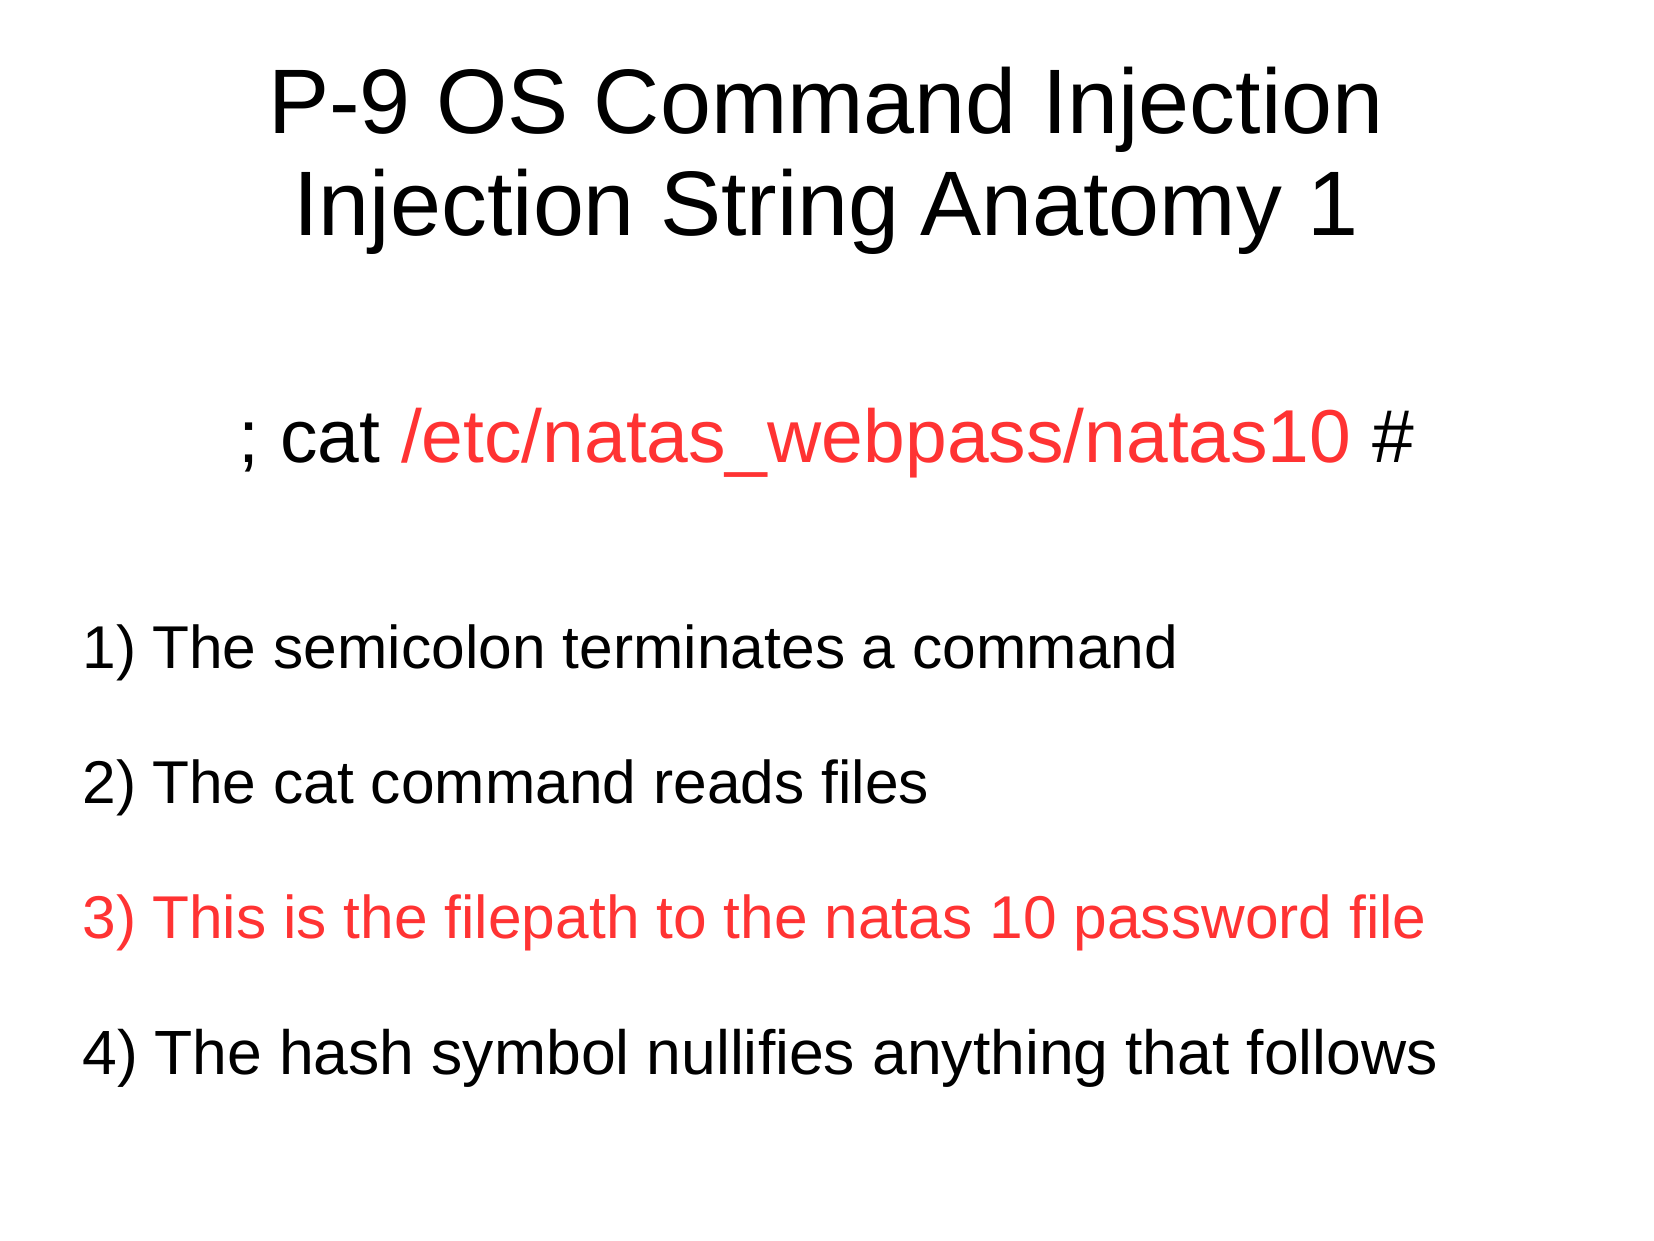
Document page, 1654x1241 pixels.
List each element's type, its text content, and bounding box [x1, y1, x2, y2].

subtitle ; cat /etc/natas_webpass/natas10 # 1) The semicolon terminates a command 2) The cat command reads files 3) This is the filepath to the natas 10 password file 4) The hash symbol nullifies anything that follows [82, 290, 1571, 1109]
title P-9 OS Command Injection Injection String Anatomy 1 [82, 49, 1571, 257]
